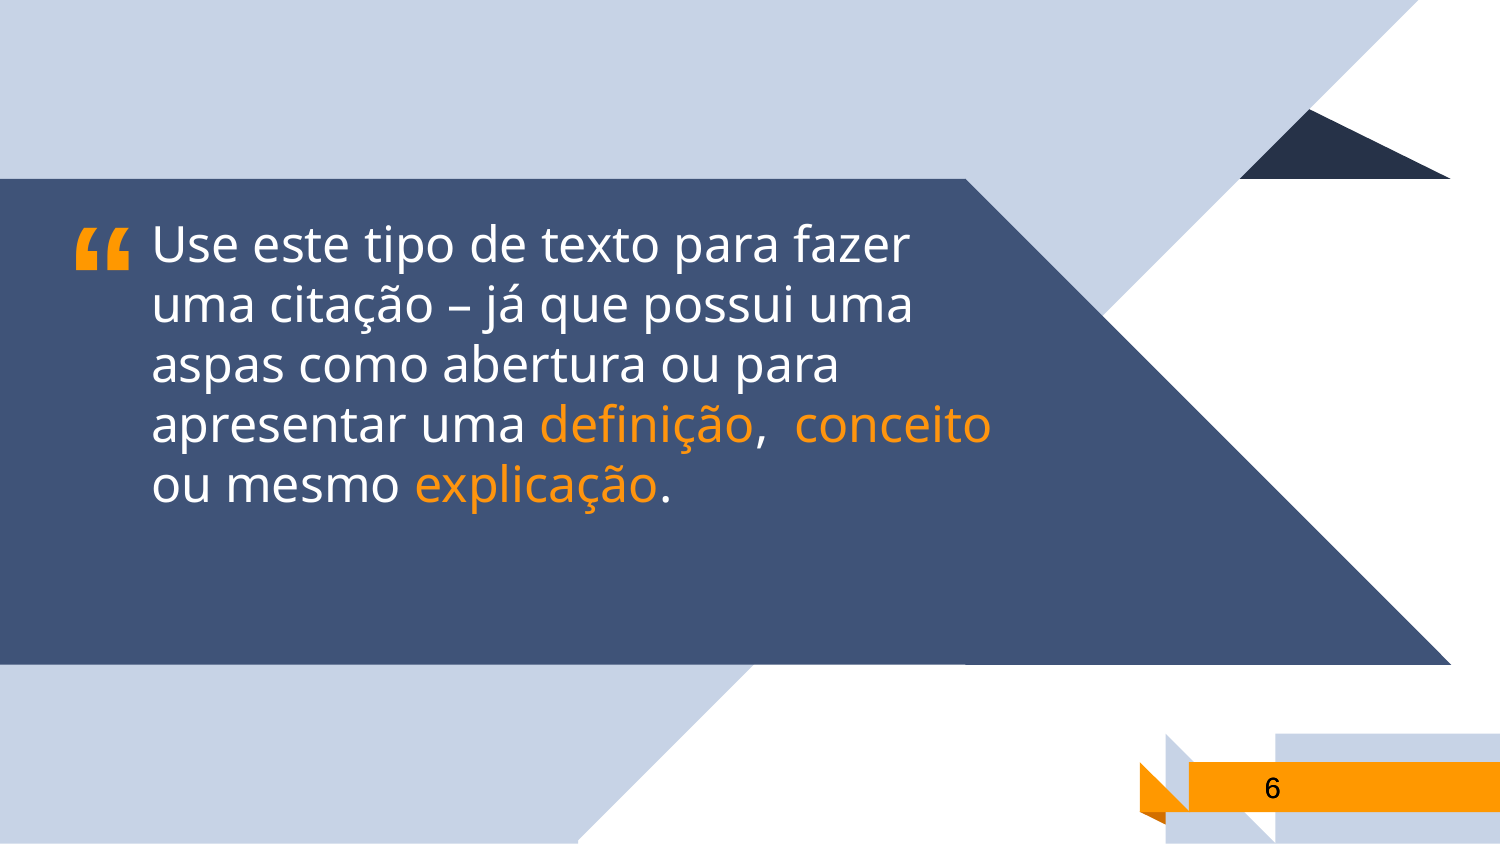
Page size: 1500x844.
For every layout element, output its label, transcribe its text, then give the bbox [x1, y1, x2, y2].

list Use este tipo de texto para fazer uma citação – já que possui uma aspas como abertura ou para apresentar uma definição, conceito ou mesmo explicação. [136, 197, 1040, 648]
slide_number <number> [1249, 760, 1494, 813]
